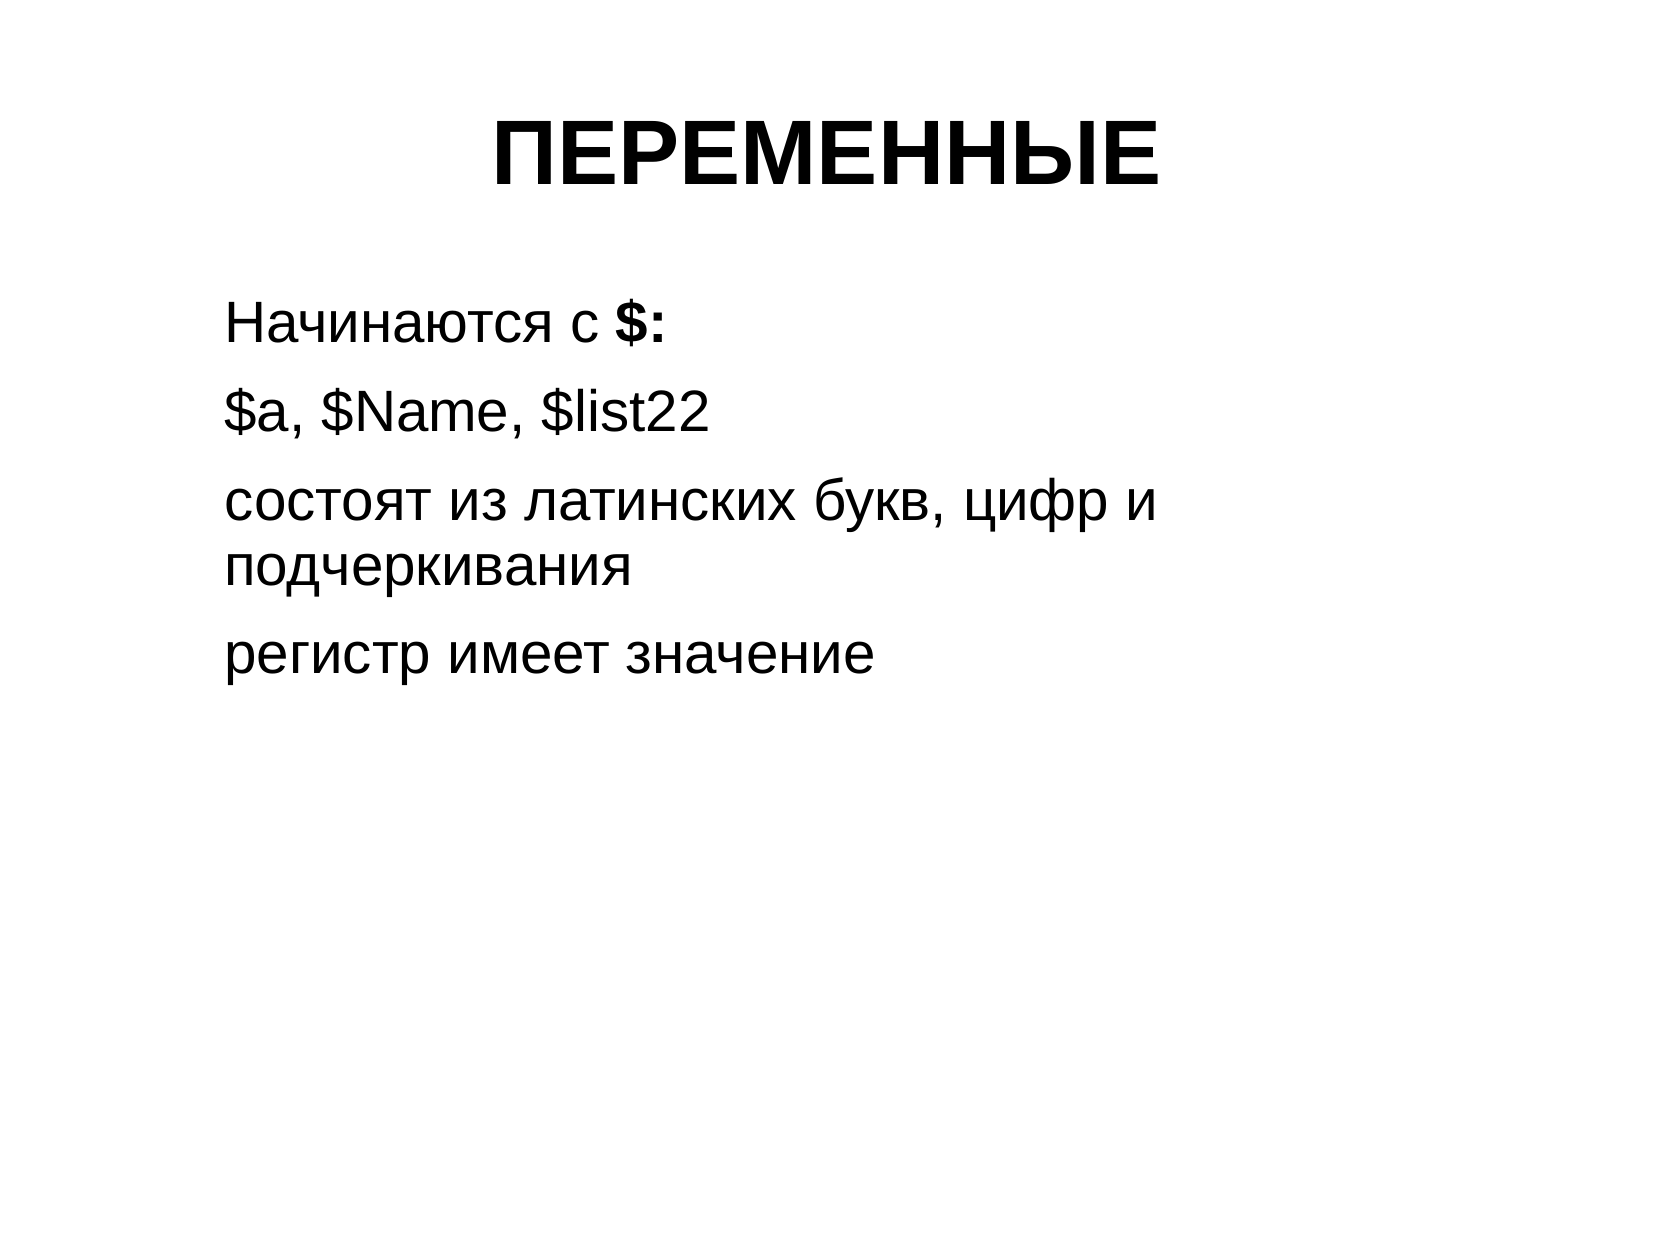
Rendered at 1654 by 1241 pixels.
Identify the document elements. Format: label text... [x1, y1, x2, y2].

title ПЕРЕМЕННЫЕ [82, 49, 1571, 257]
list Начинаются с $: $a, $Name, $list22 состоят из латинских букв, цифр и подчеркивания регистр имеет значение [82, 290, 1571, 1109]
